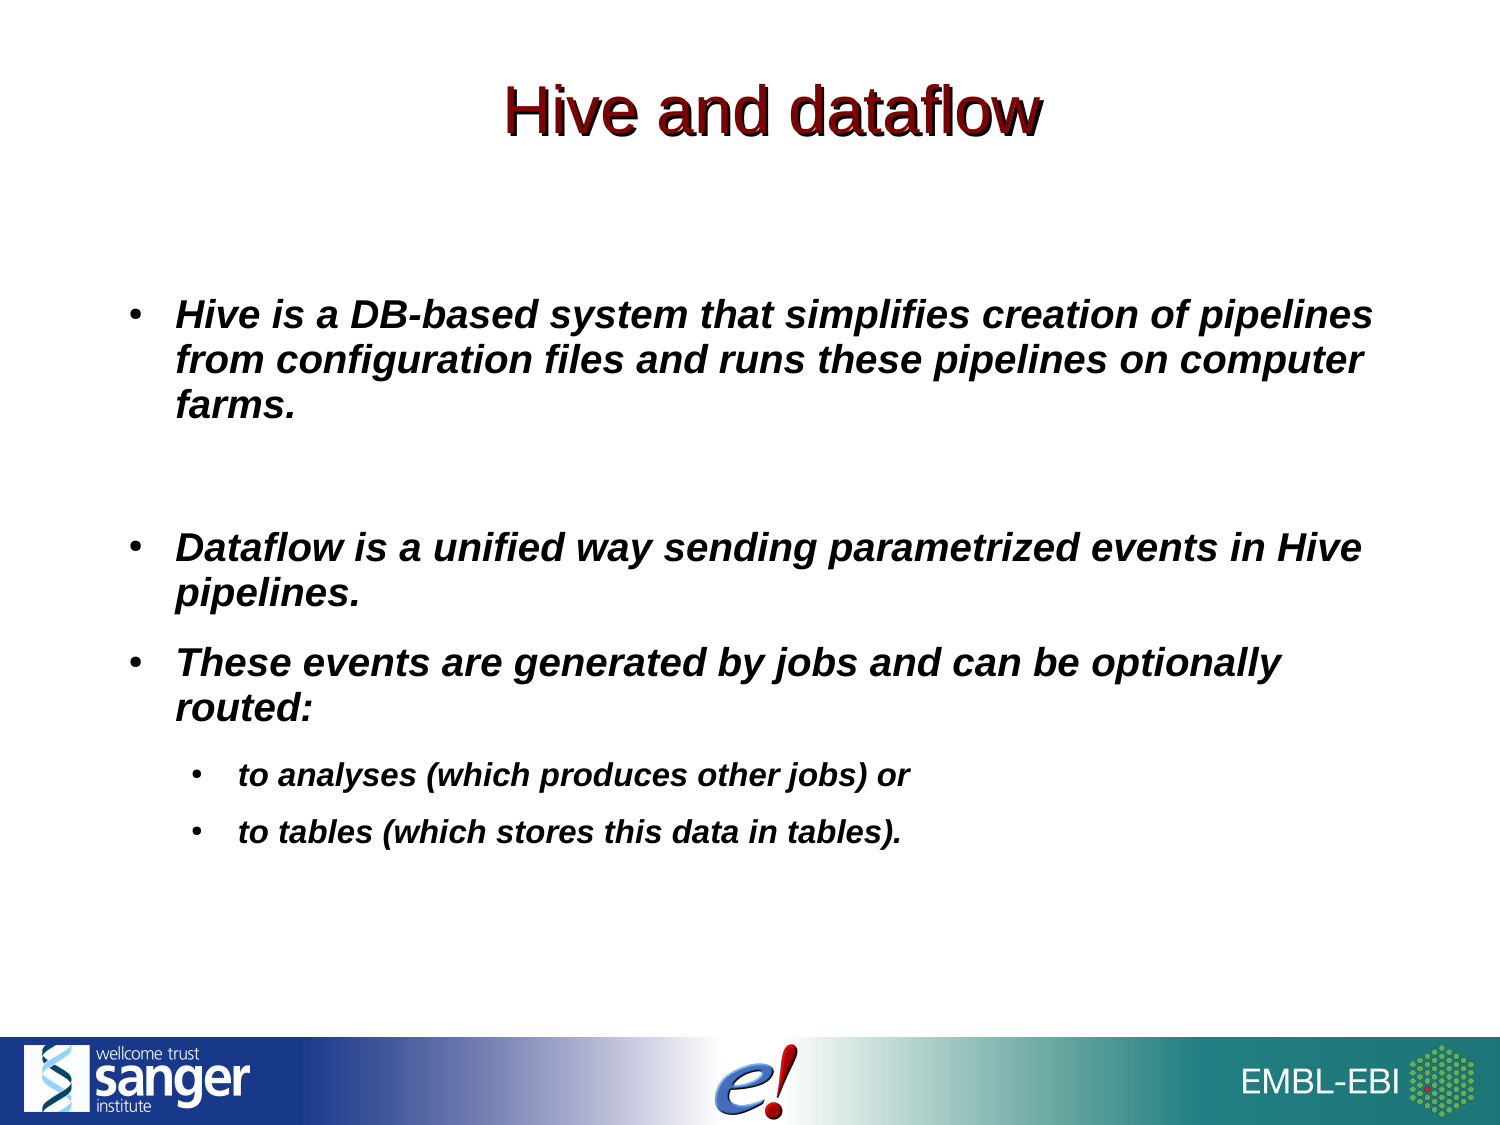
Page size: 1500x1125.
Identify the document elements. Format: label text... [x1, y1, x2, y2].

list Hive is a DB-based system that simplifies creation of pipelines from configuration files and runs these pipelines on computer farms. Dataflow is a unified way sending parametrized events in Hive pipelines. These events are generated by jobs and can be optionally routed: to analyses (which produces other jobs) or to tables (which stores this data in tables). [113, 292, 1388, 857]
picture [0, 1037, 1500, 1125]
text_box Hive and dataflow [155, 72, 1388, 148]
